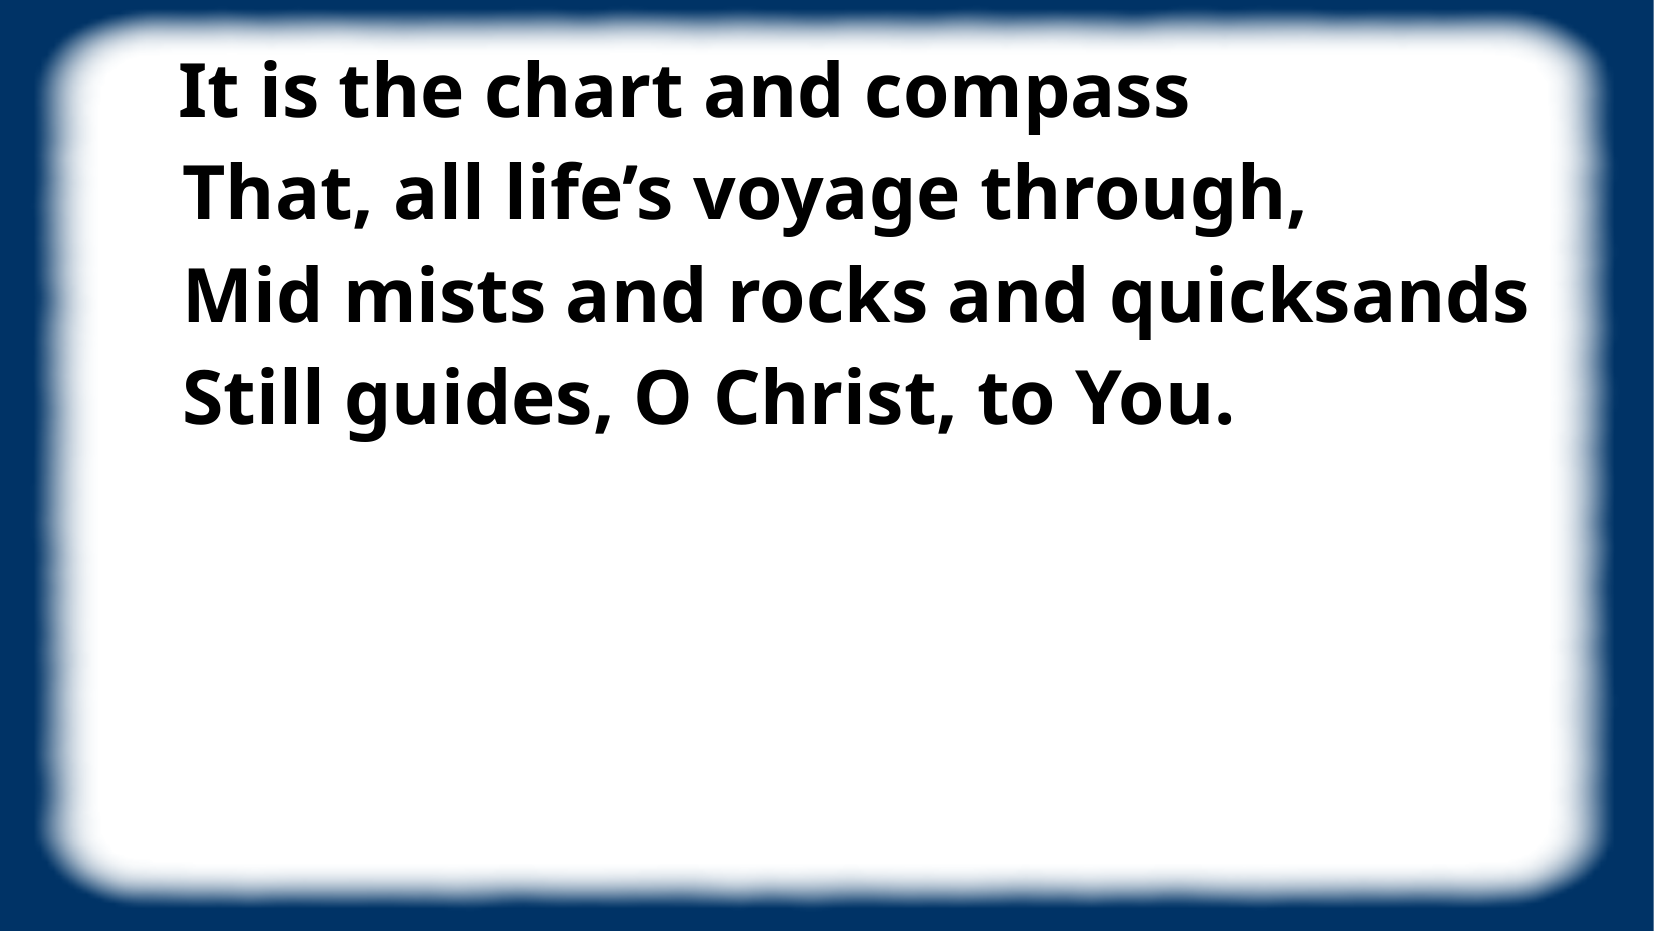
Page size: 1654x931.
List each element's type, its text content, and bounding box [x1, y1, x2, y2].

picture [0, 0, 1654, 931]
text_box It is the chart and compass That, all life’s voyage through, Mid mists and rocks and quicksands Still guides, O Christ, to You. [90, 30, 1561, 445]
